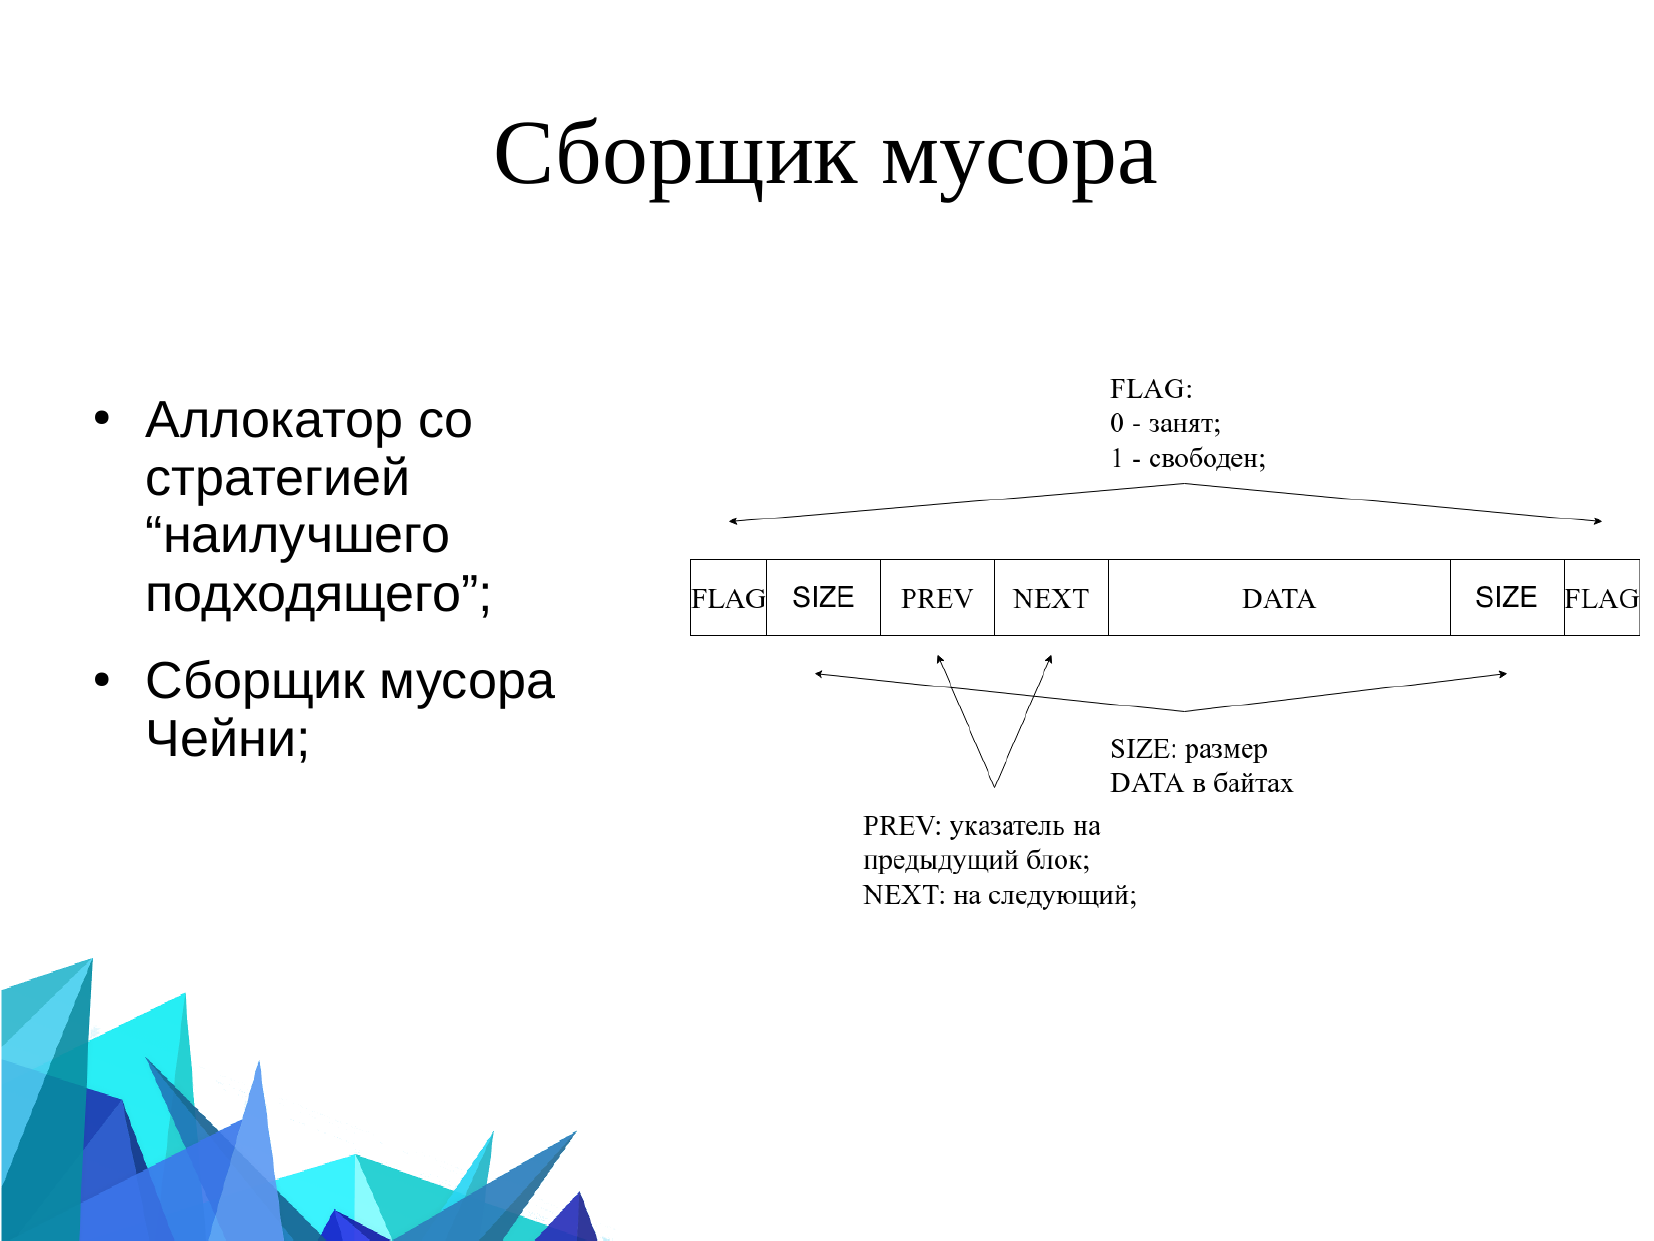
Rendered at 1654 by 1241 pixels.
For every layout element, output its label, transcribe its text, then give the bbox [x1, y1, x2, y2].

title Сборщик мусора [82, 49, 1571, 257]
picture [0, 0, 1654, 1241]
list Аллокатор со стратегией “наилучшего подходящего”; Сборщик мусора Чейни; [75, 390, 690, 916]
